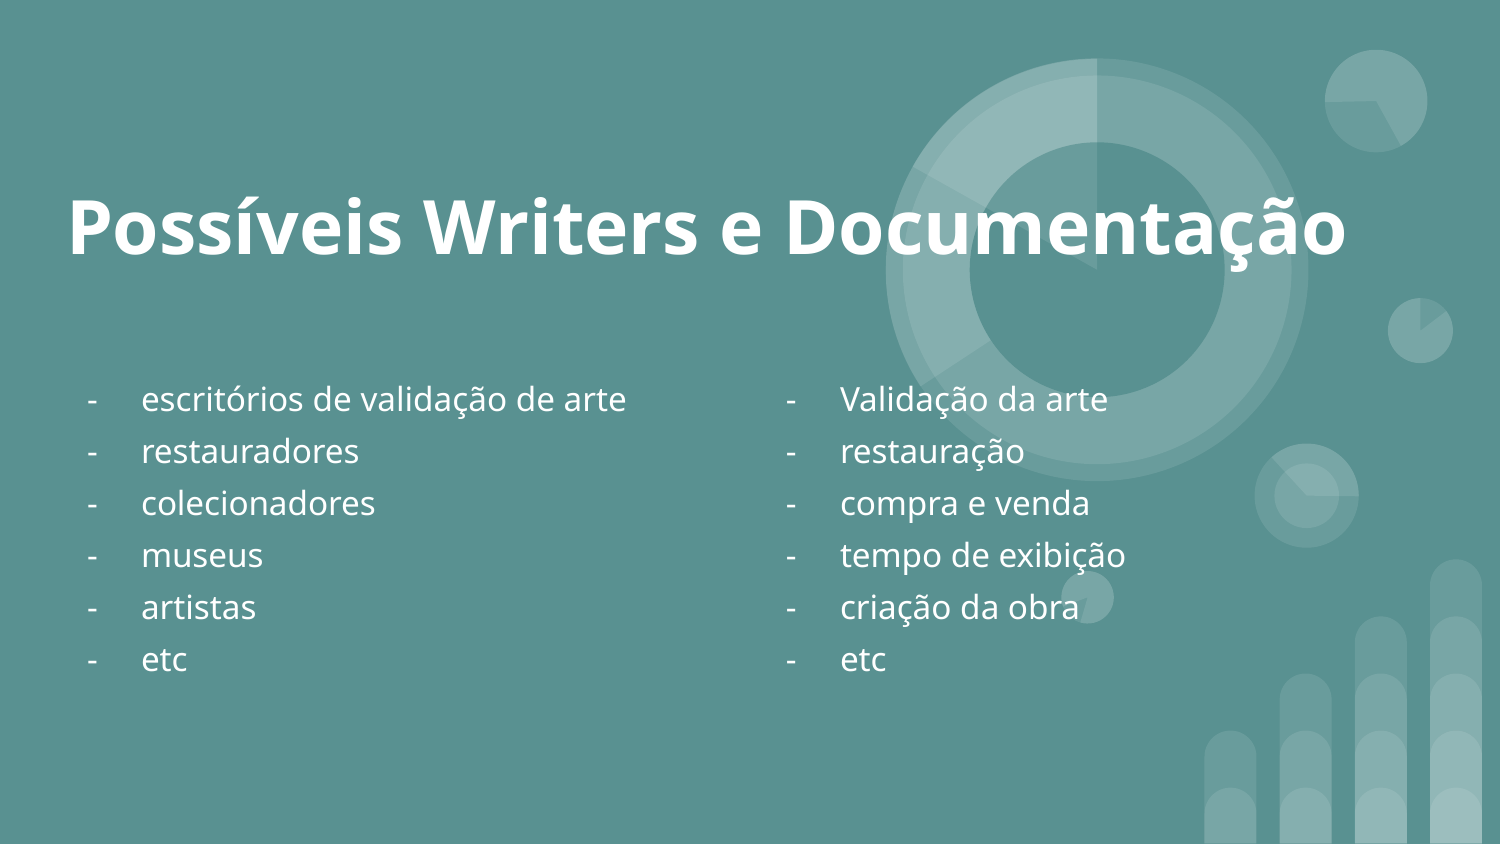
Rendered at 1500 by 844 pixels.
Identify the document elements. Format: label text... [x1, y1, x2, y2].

title Possíveis Writers e Documentação [51, 122, 1449, 329]
subtitle escritórios de validação de arte restauradores colecionadores museus artistas etc [51, 354, 676, 799]
subtitle Validação da arte restauração compra e venda tempo de exibição criação da obra etc [750, 354, 1441, 799]
